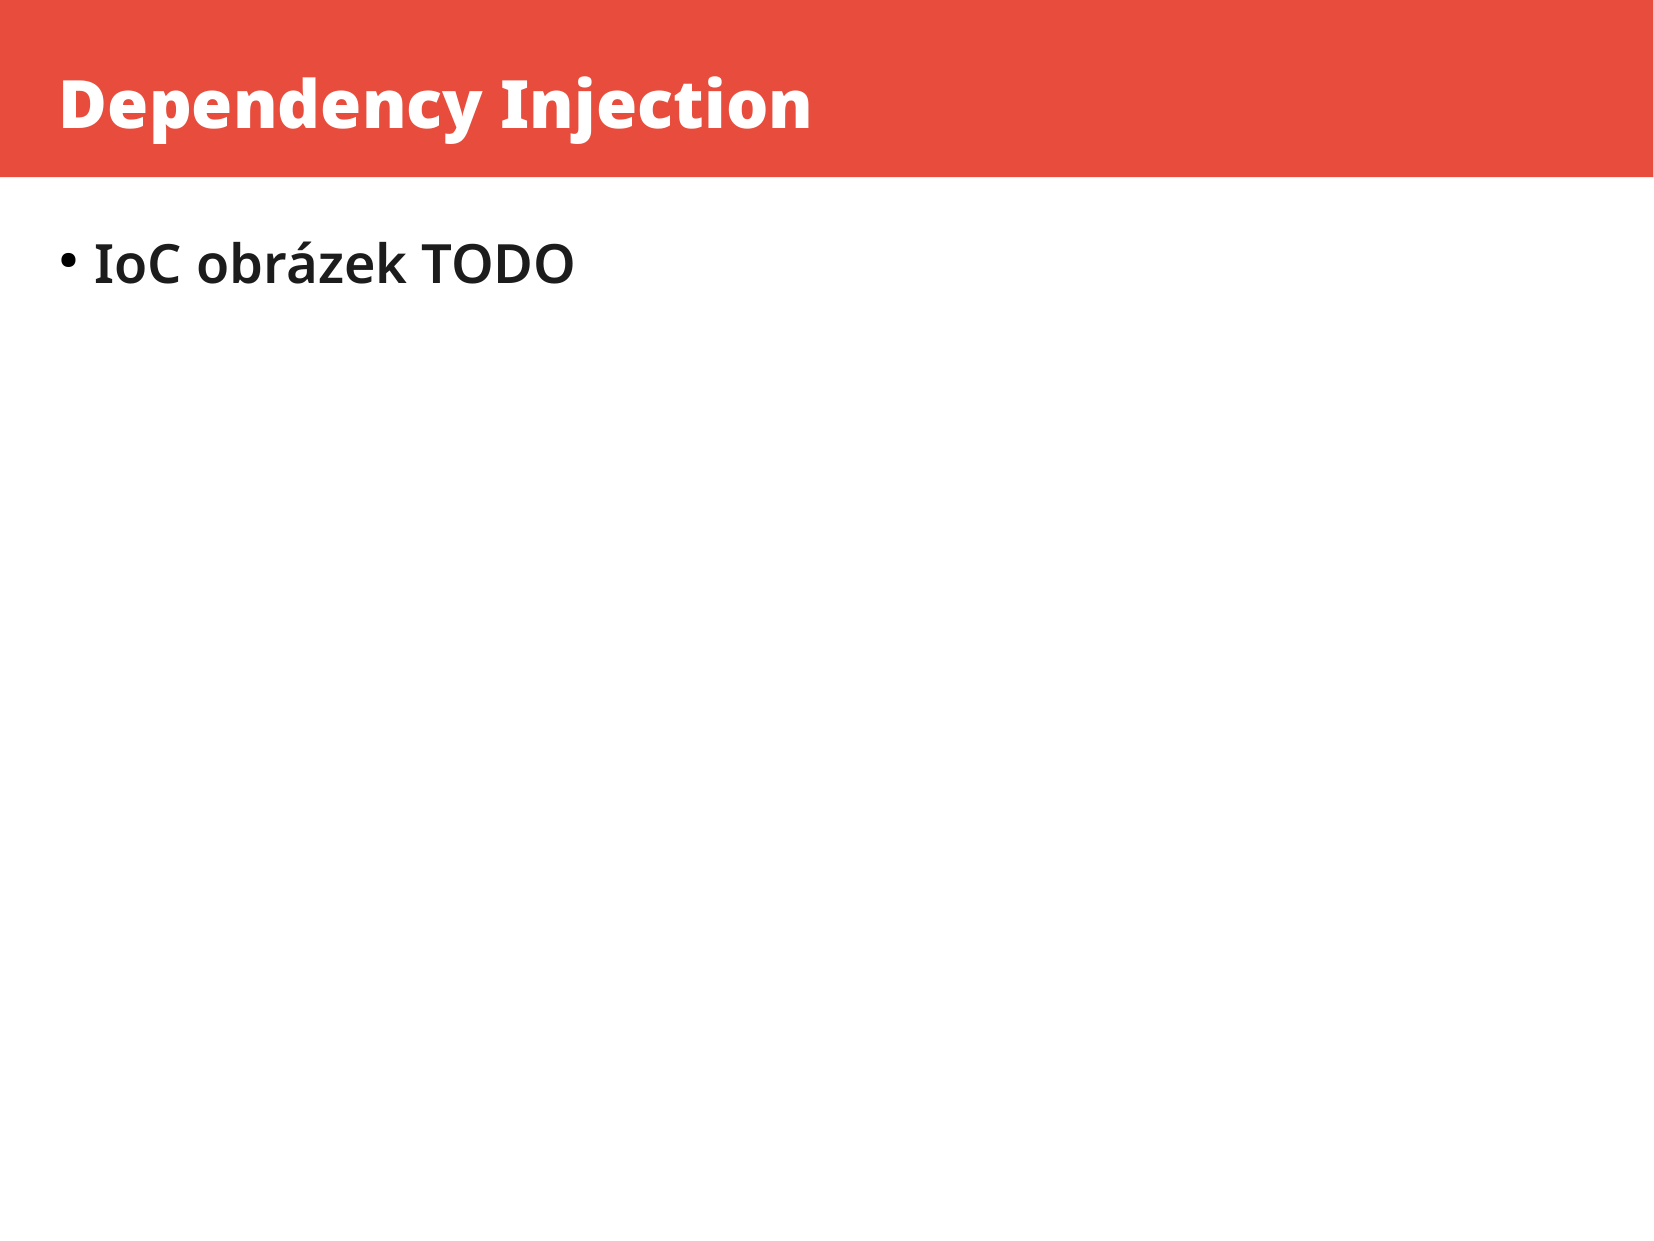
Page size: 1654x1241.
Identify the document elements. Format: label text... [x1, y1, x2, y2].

list IoC obrázek TODO [59, 225, 1593, 1183]
title Dependency Injection [59, 0, 1595, 148]
